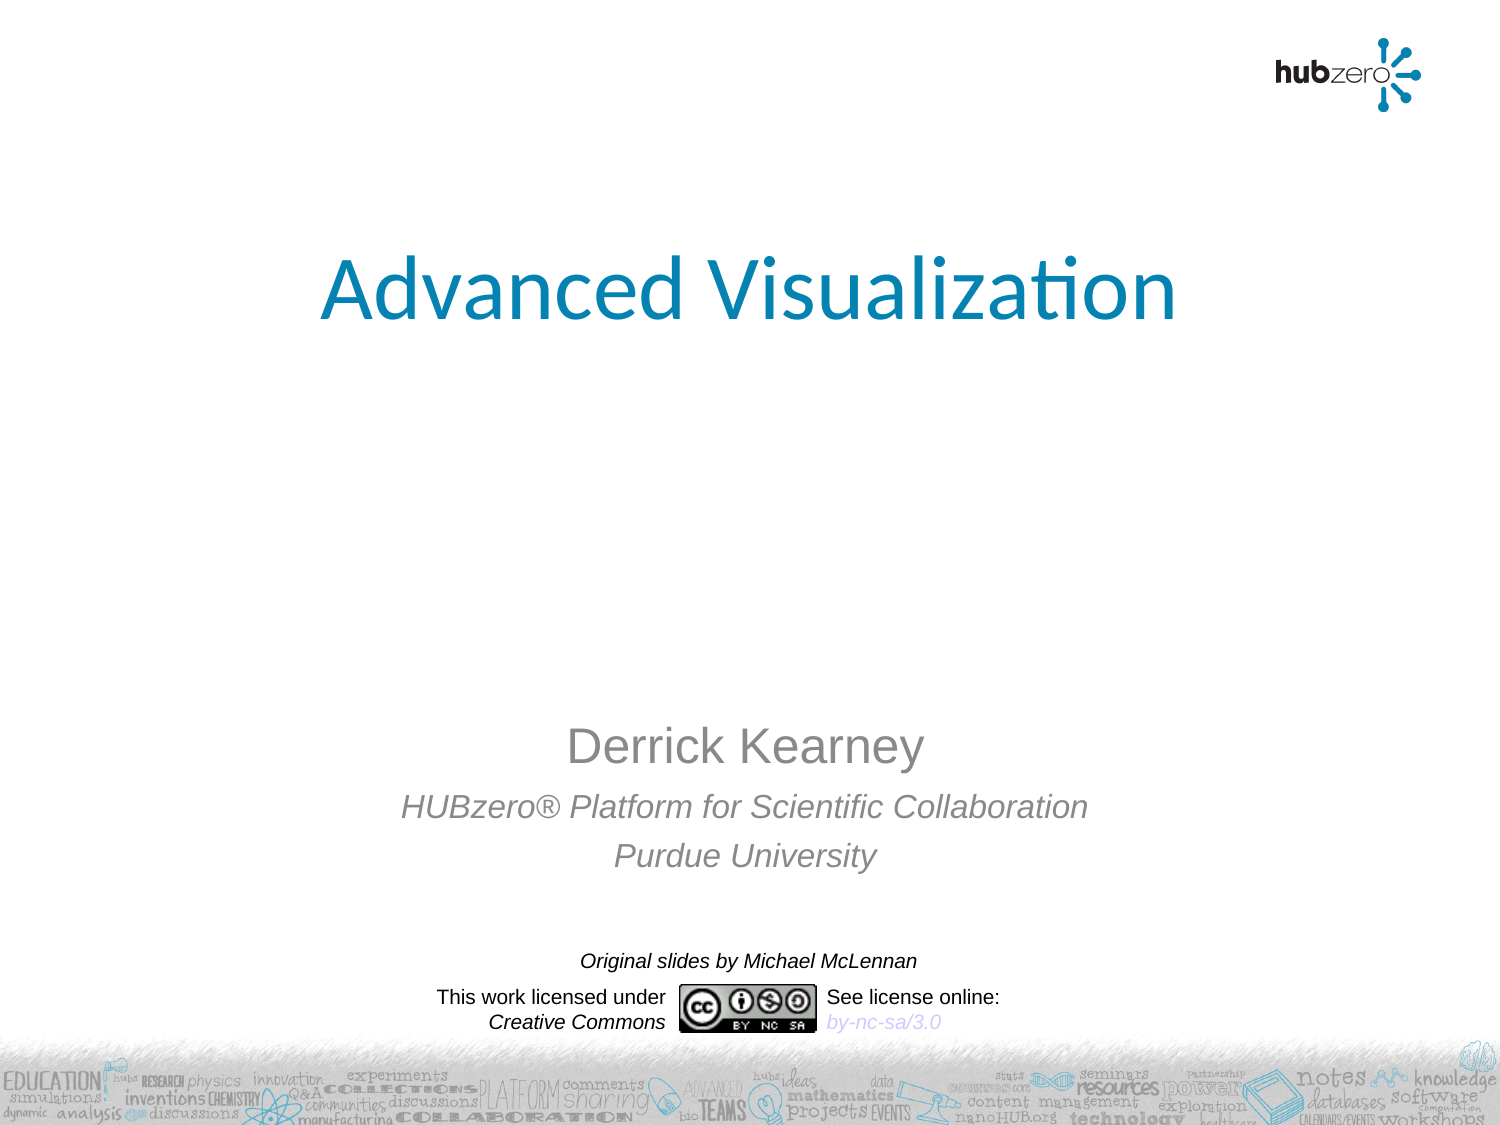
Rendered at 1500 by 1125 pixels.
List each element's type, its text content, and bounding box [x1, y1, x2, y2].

picture [0, 1034, 1500, 1125]
text_box See license online: by-nc-sa/3.0 [811, 976, 1016, 1042]
picture [681, 984, 811, 1033]
picture [1272, 35, 1424, 115]
text_box Original slides by Michael McLennan [565, 940, 933, 981]
text_box Advanced Visualization [112, 124, 1388, 442]
text_box Derrick Kearney HUBzero® Platform for Scientific Collaboration Purdue University [220, 705, 1271, 881]
text_box This work licensed under Creative Commons [421, 976, 681, 1042]
